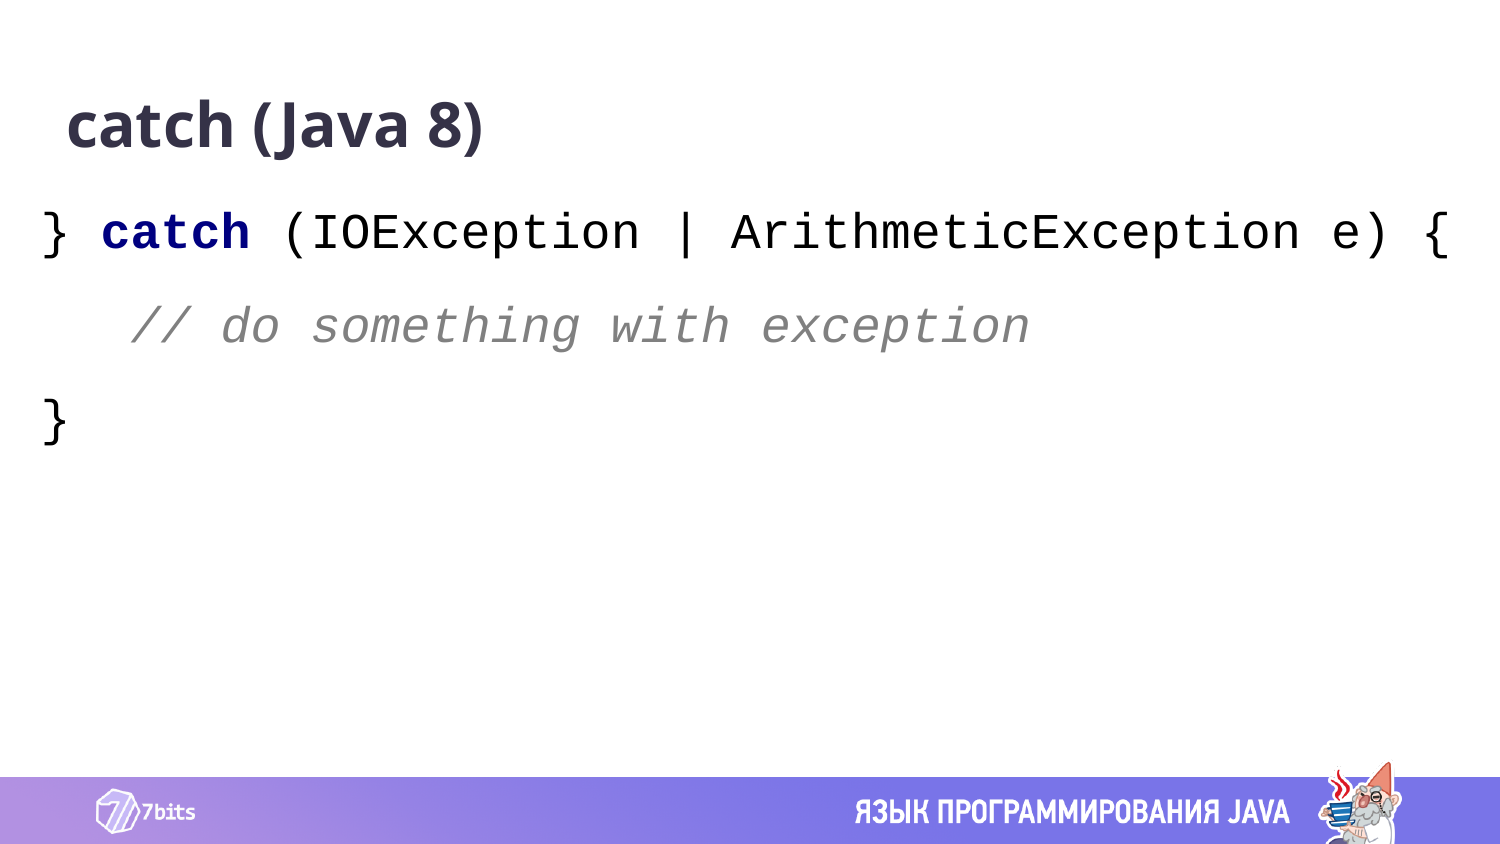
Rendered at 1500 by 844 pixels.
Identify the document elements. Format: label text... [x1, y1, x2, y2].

list } catch (IOException | ArithmeticException e) { // do something with exception } [25, 184, 1475, 745]
title catch (Java 8) [51, 69, 1449, 164]
picture [0, 717, 1500, 844]
